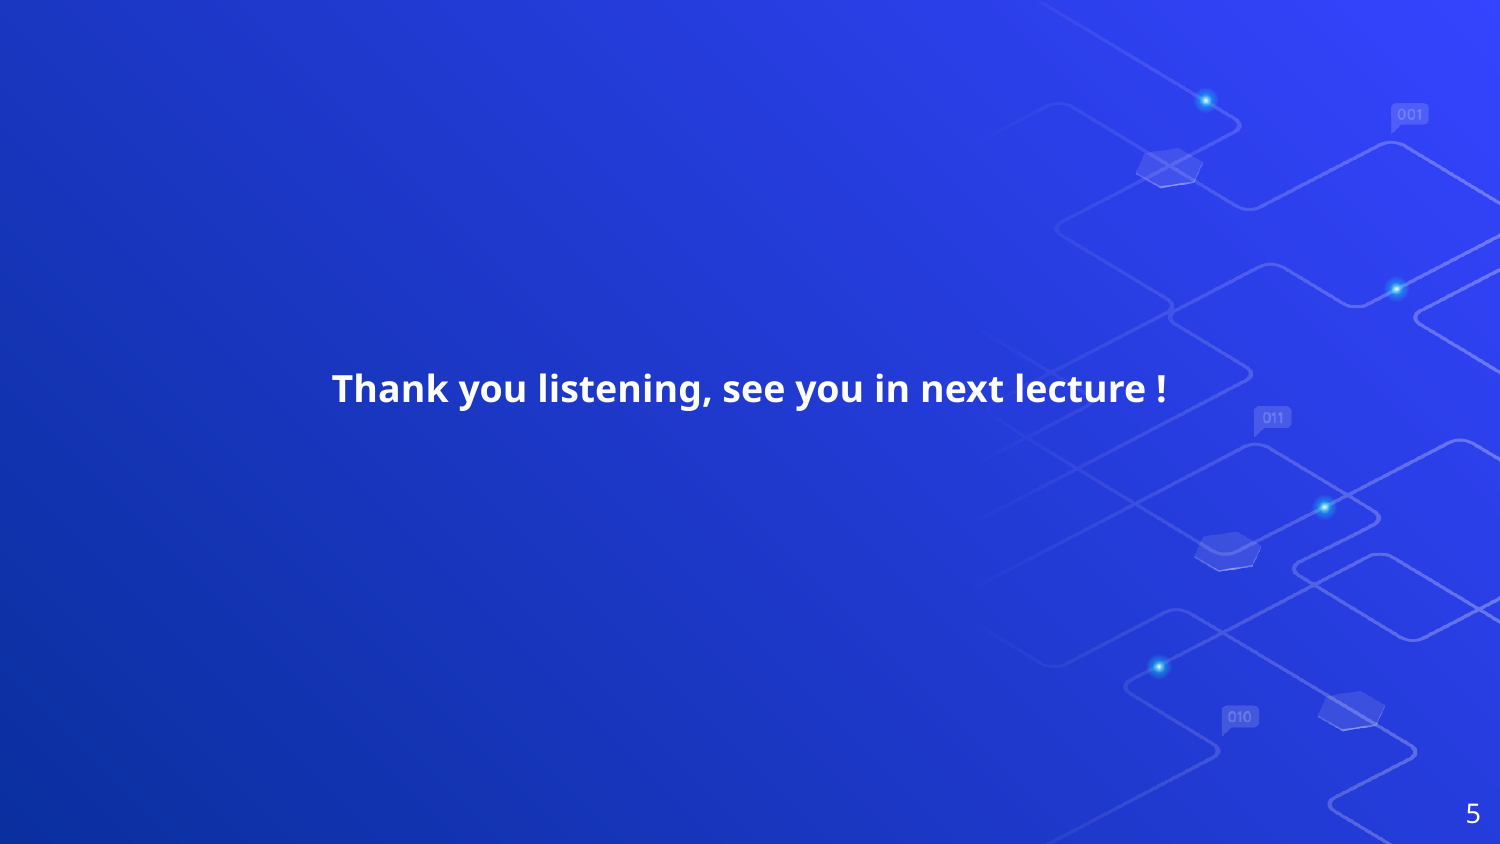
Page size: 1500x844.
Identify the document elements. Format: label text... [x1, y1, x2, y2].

text_box Thank you listening, see you in next lecture ! [181, 365, 1319, 410]
picture [0, 0, 1500, 844]
text_box <number> [1391, 782, 1482, 844]
